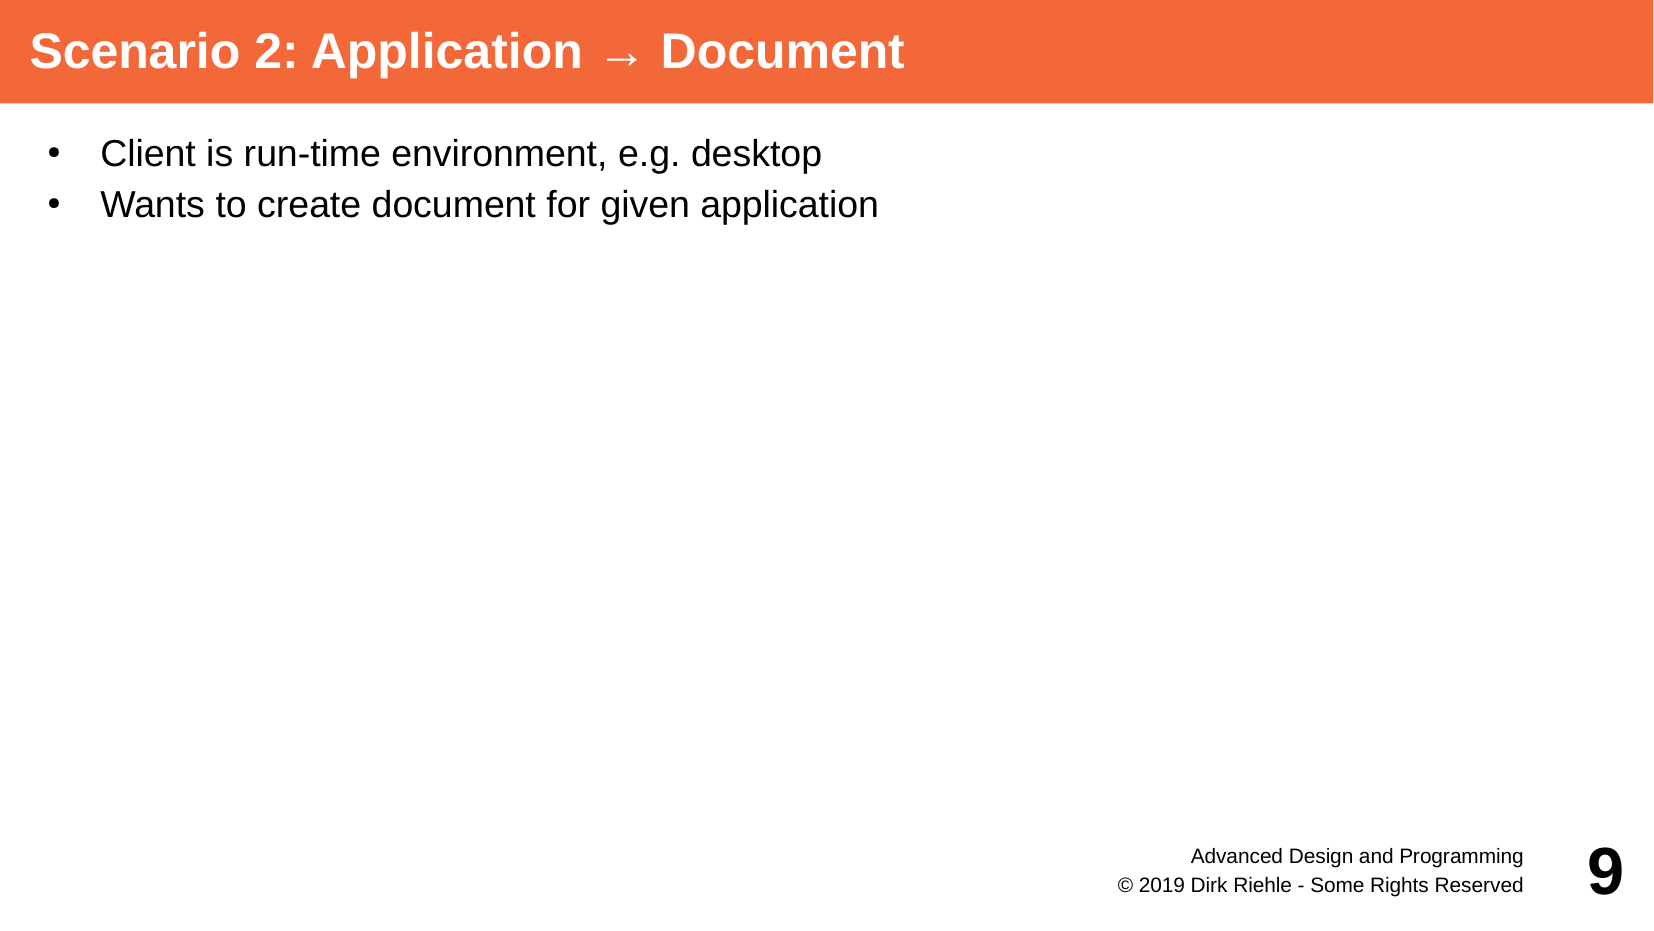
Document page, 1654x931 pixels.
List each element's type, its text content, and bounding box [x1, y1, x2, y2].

title Scenario 2: Application → Document [0, 0, 1654, 104]
list Client is run-time environment, e.g. desktop Wants to create document for given application [29, 132, 1625, 813]
